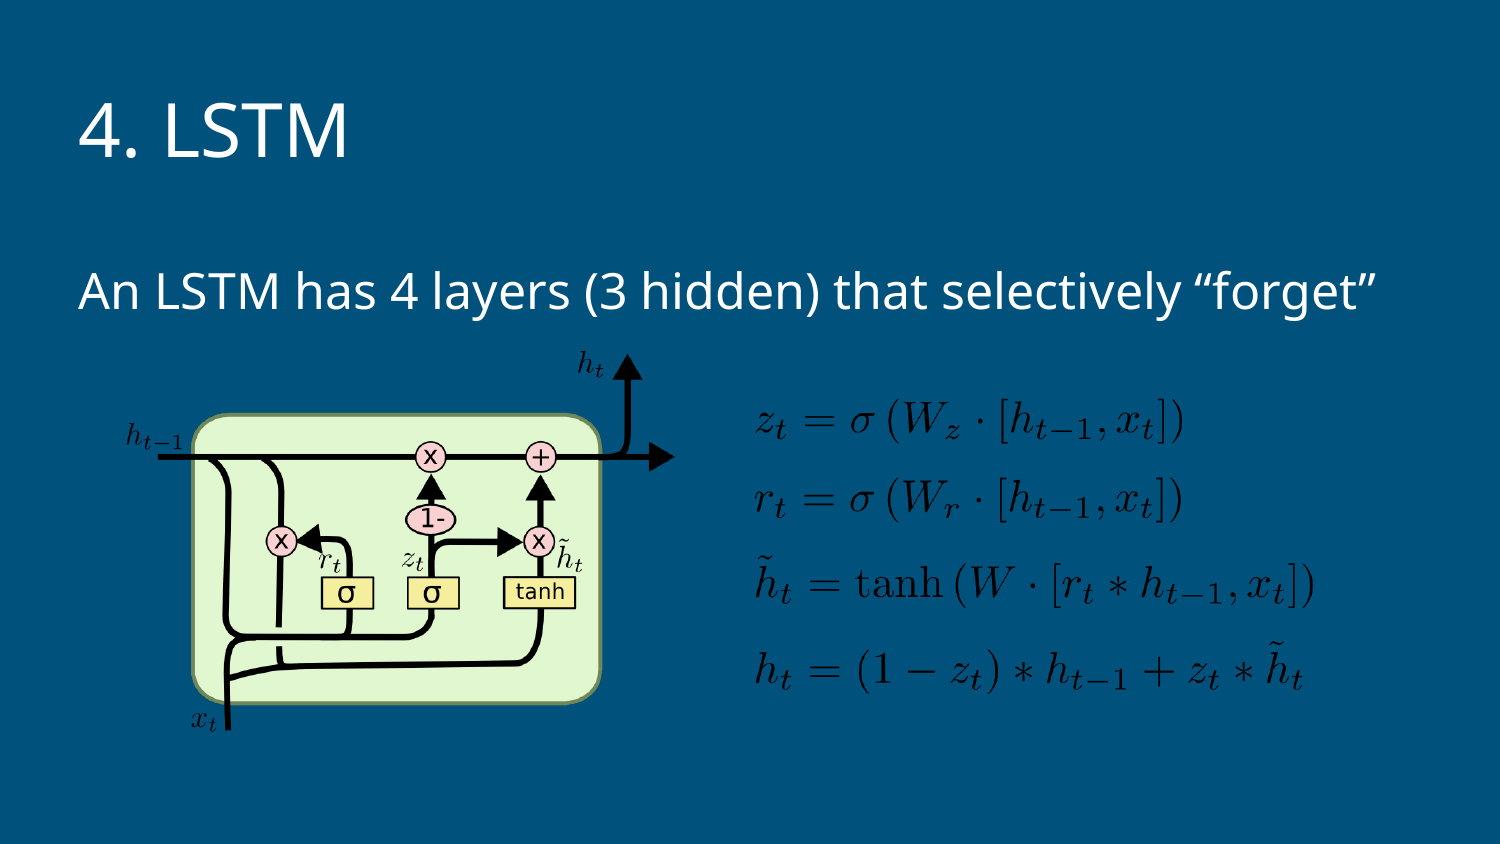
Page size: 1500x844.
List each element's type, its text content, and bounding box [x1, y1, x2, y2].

title 4. LSTM [63, 75, 1437, 188]
list An LSTM has 4 layers (3 hidden) that selectively “forget” [63, 244, 1437, 750]
